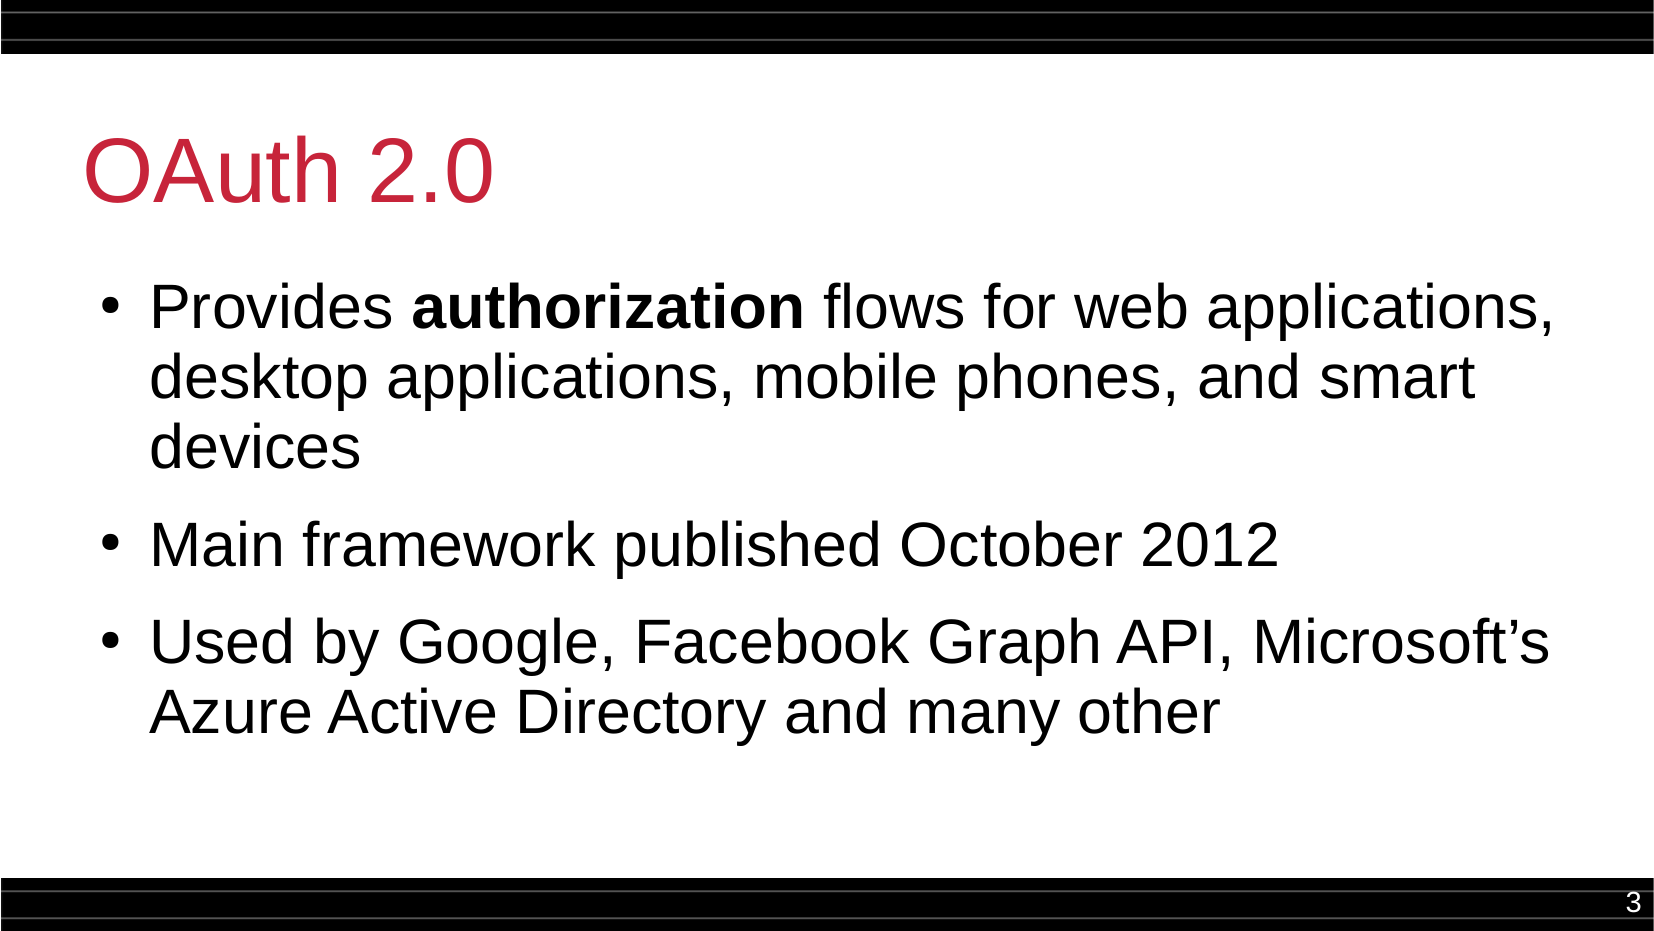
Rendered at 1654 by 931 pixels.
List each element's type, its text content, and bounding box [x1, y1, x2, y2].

title OAuth 2.0 [82, 92, 1571, 249]
list Provides authorization flows for web applications, desktop applications, mobile phones, and smart devices Main framework published October 2012 Used by Google, Facebook Graph API, Microsoft’s Azure Active Directory and many other [82, 271, 1571, 758]
picture [1, 0, 1654, 54]
picture [1, 878, 1654, 931]
